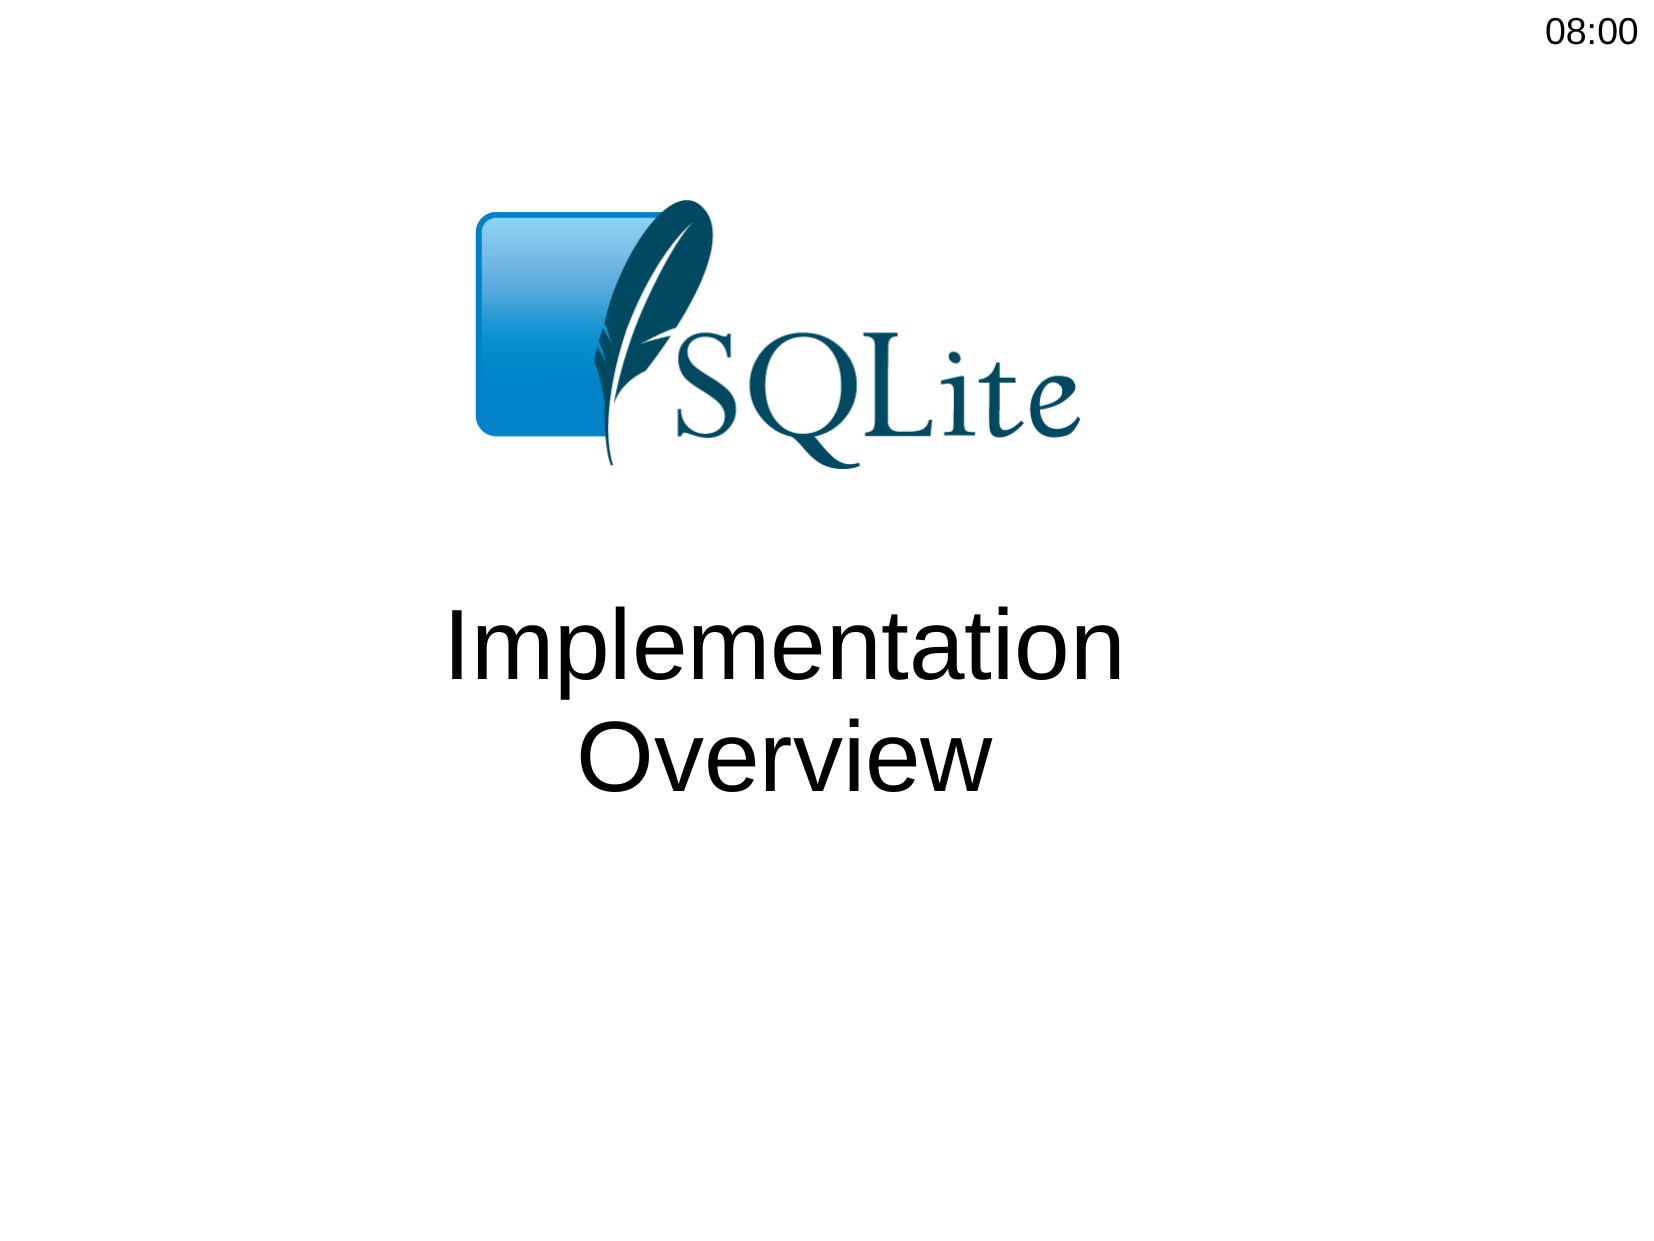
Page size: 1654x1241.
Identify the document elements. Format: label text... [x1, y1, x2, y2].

text_box Implementation Overview [428, 581, 1142, 821]
picture [465, 189, 1091, 480]
text_box 08:00 [1530, 3, 1654, 61]
